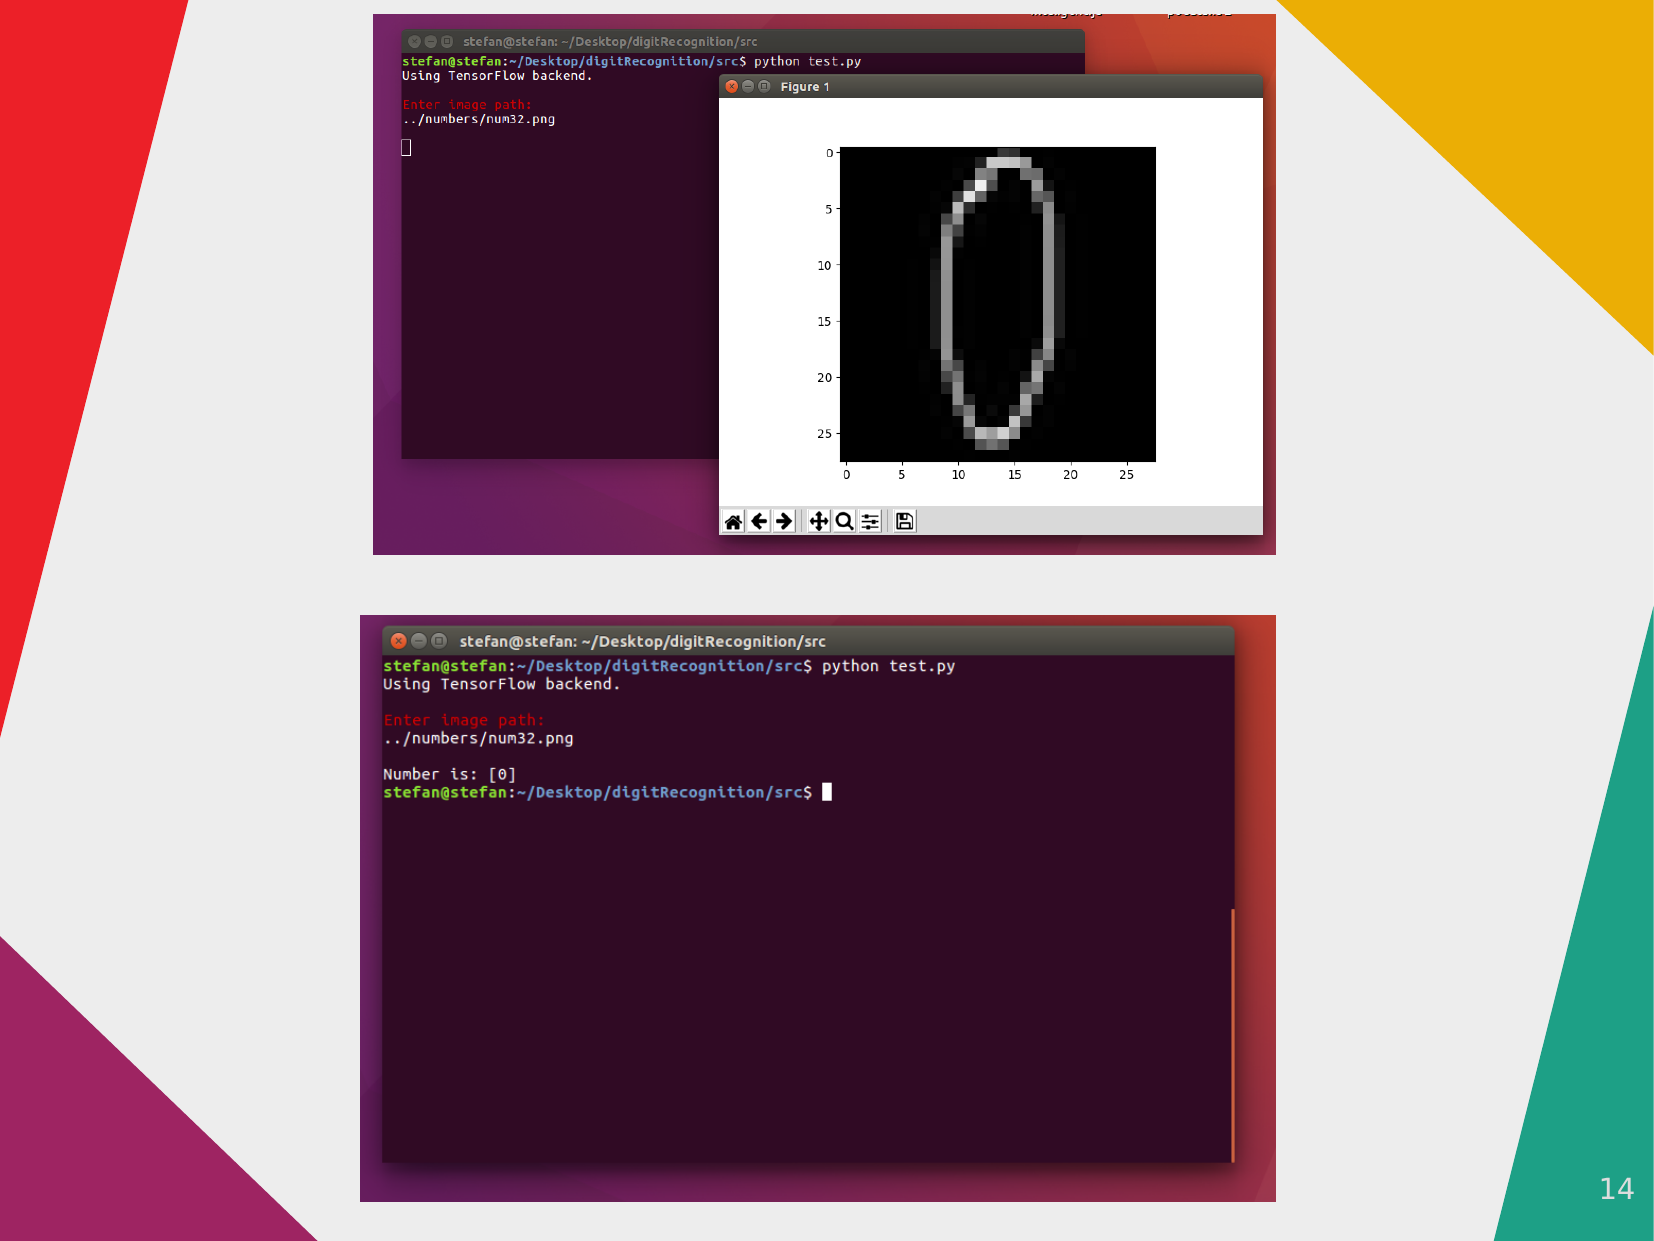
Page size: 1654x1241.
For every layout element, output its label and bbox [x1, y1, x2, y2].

picture [360, 615, 1276, 1202]
picture [373, 14, 1276, 556]
